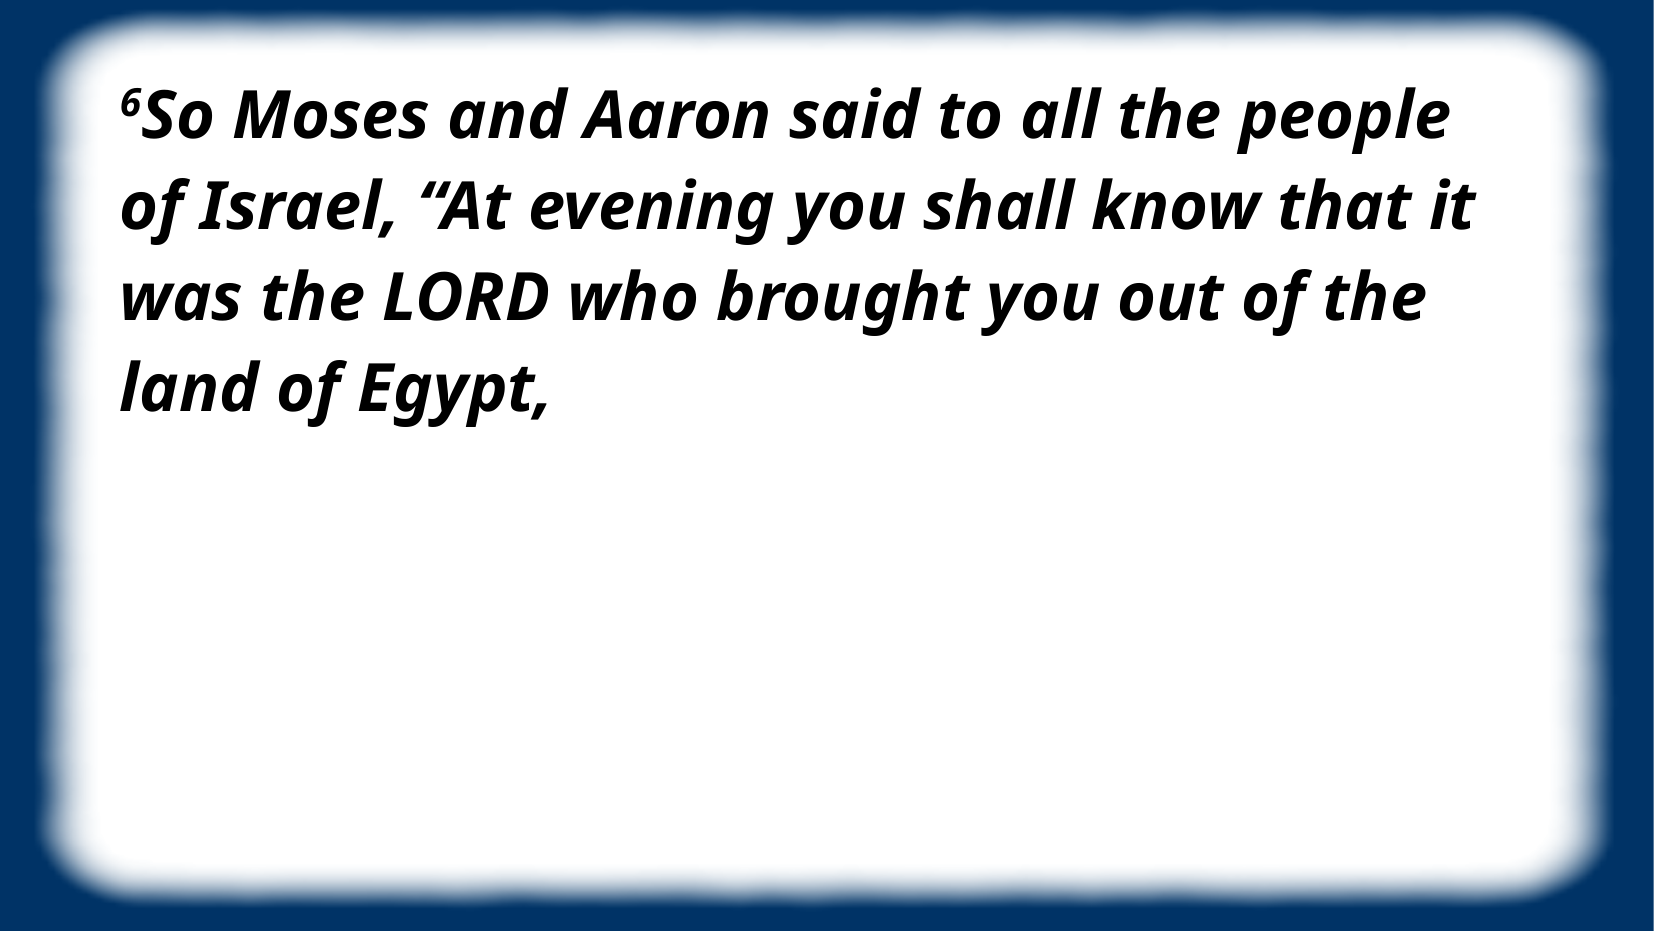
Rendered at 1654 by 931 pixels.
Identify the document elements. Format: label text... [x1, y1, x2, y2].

text_box 6So Moses and Aaron said to all the people of Israel, “At evening you shall know that it was the LORD who brought you out of the land of Egypt, [105, 60, 1546, 430]
picture [0, 0, 1654, 931]
